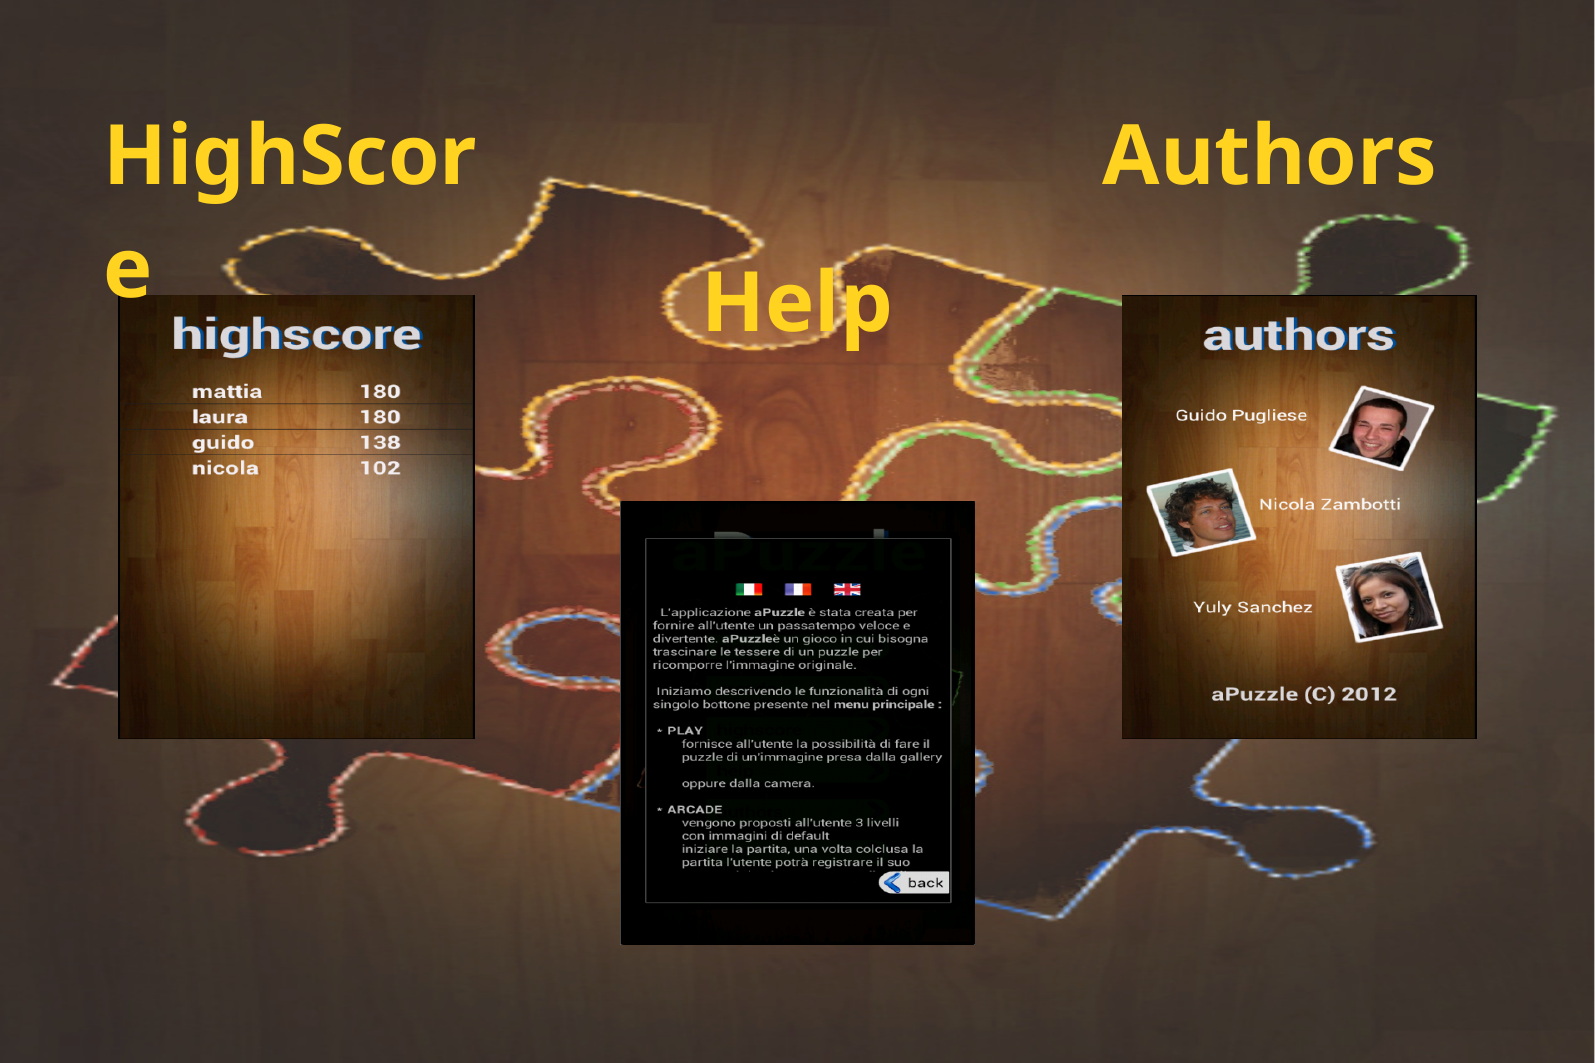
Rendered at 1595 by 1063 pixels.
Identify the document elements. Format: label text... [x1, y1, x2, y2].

picture [0, 0, 1595, 1063]
text_box Authors [1062, 87, 1477, 207]
text_box HighScore [88, 87, 502, 207]
text_box Help [590, 235, 1004, 355]
